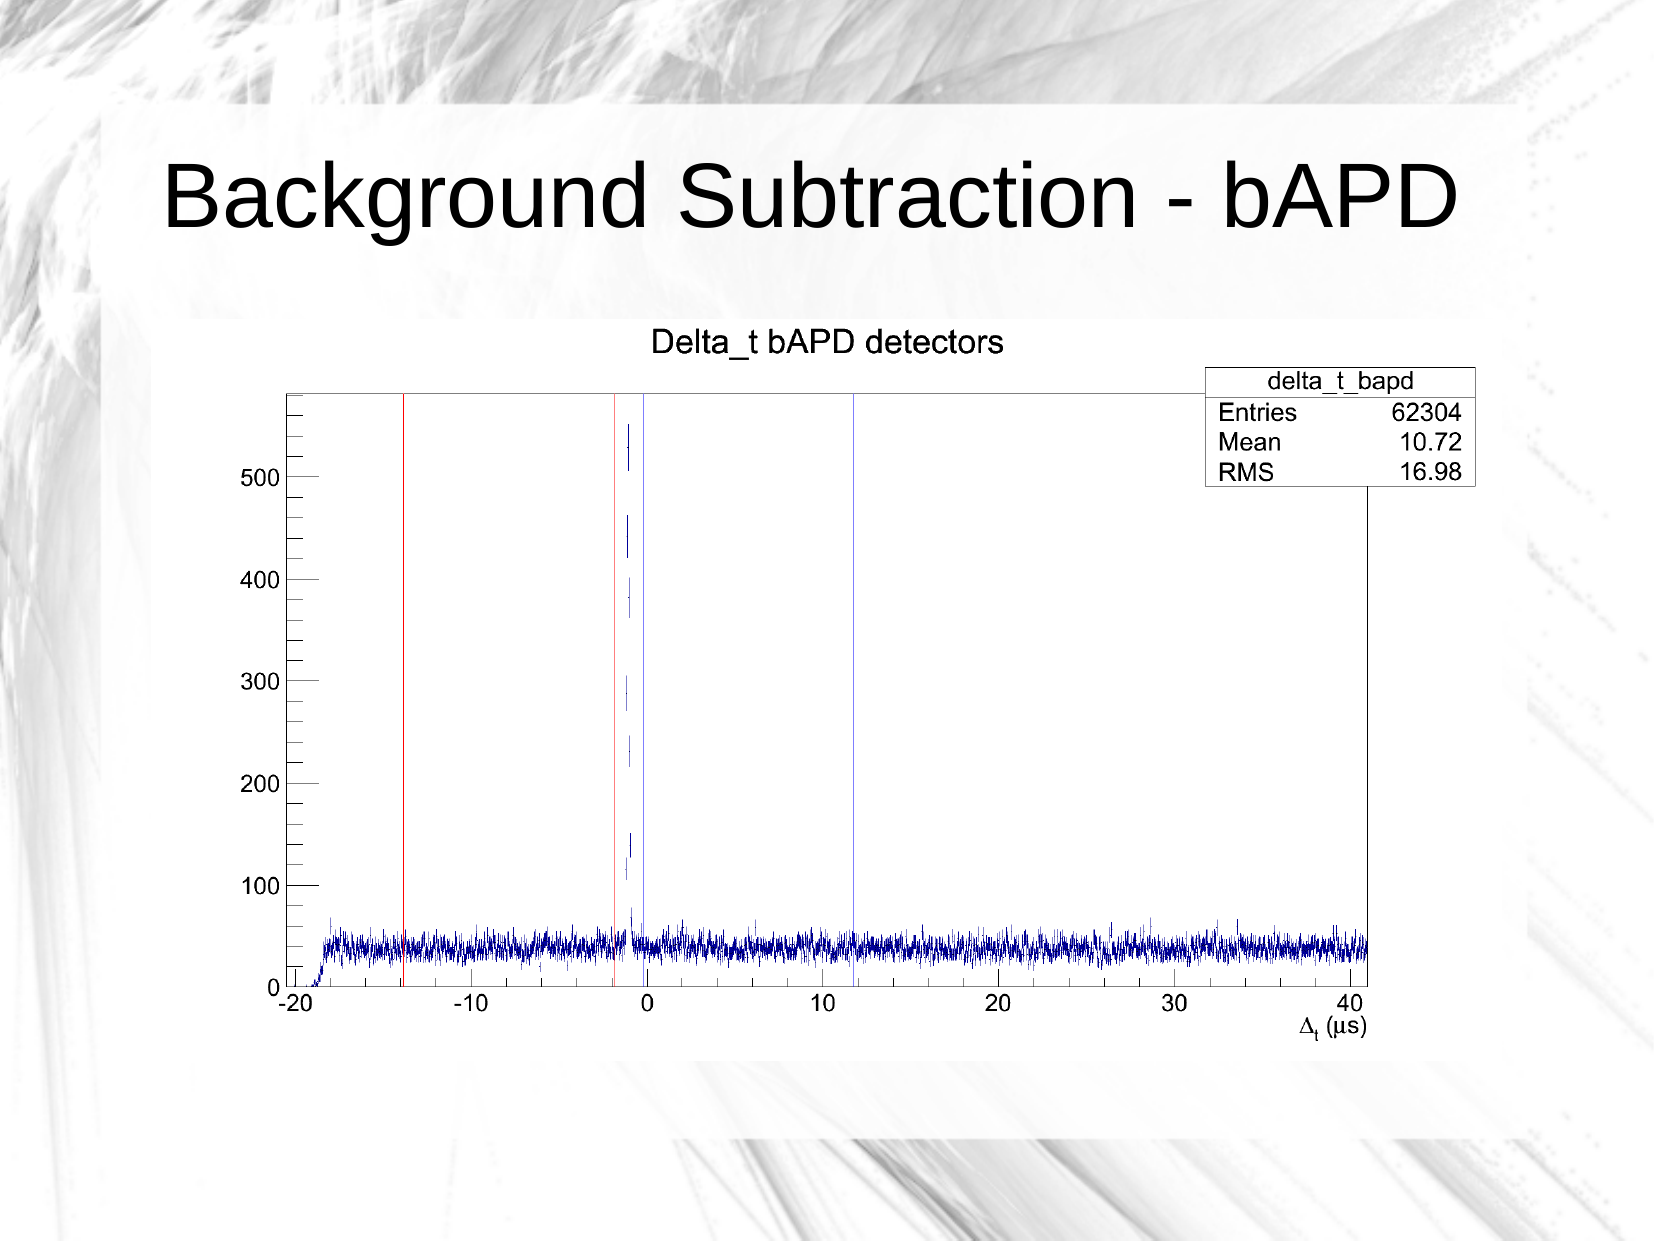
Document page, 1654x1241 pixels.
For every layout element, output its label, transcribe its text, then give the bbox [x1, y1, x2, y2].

title Background Subtraction - bAPD [118, 112, 1506, 281]
picture [0, 0, 1654, 1241]
